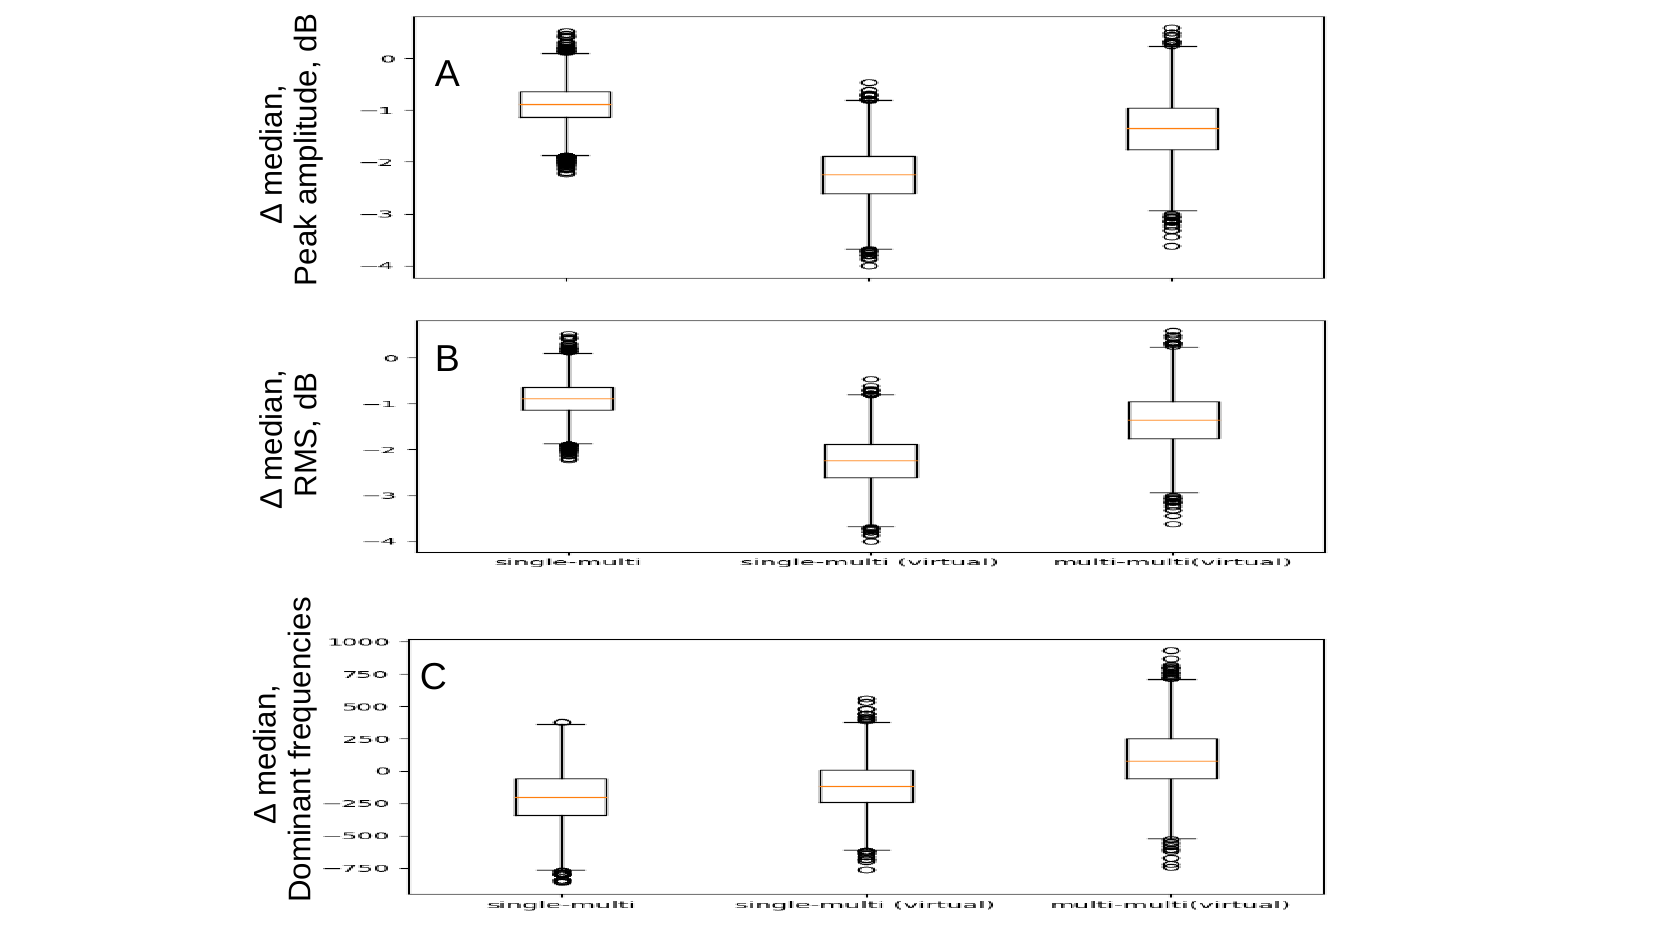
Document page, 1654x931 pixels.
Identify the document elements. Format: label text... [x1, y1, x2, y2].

text_box B [420, 330, 496, 387]
picture [339, 599, 1442, 931]
text_box A [420, 45, 496, 102]
picture [346, 0, 1442, 586]
text_box Δ median, RMS, dB [246, 240, 346, 631]
text_box C [405, 648, 481, 706]
text_box Δ median, Dominant frequencies [240, 555, 339, 931]
text_box Δ median, Peak amplitude, dB [246, 0, 346, 240]
